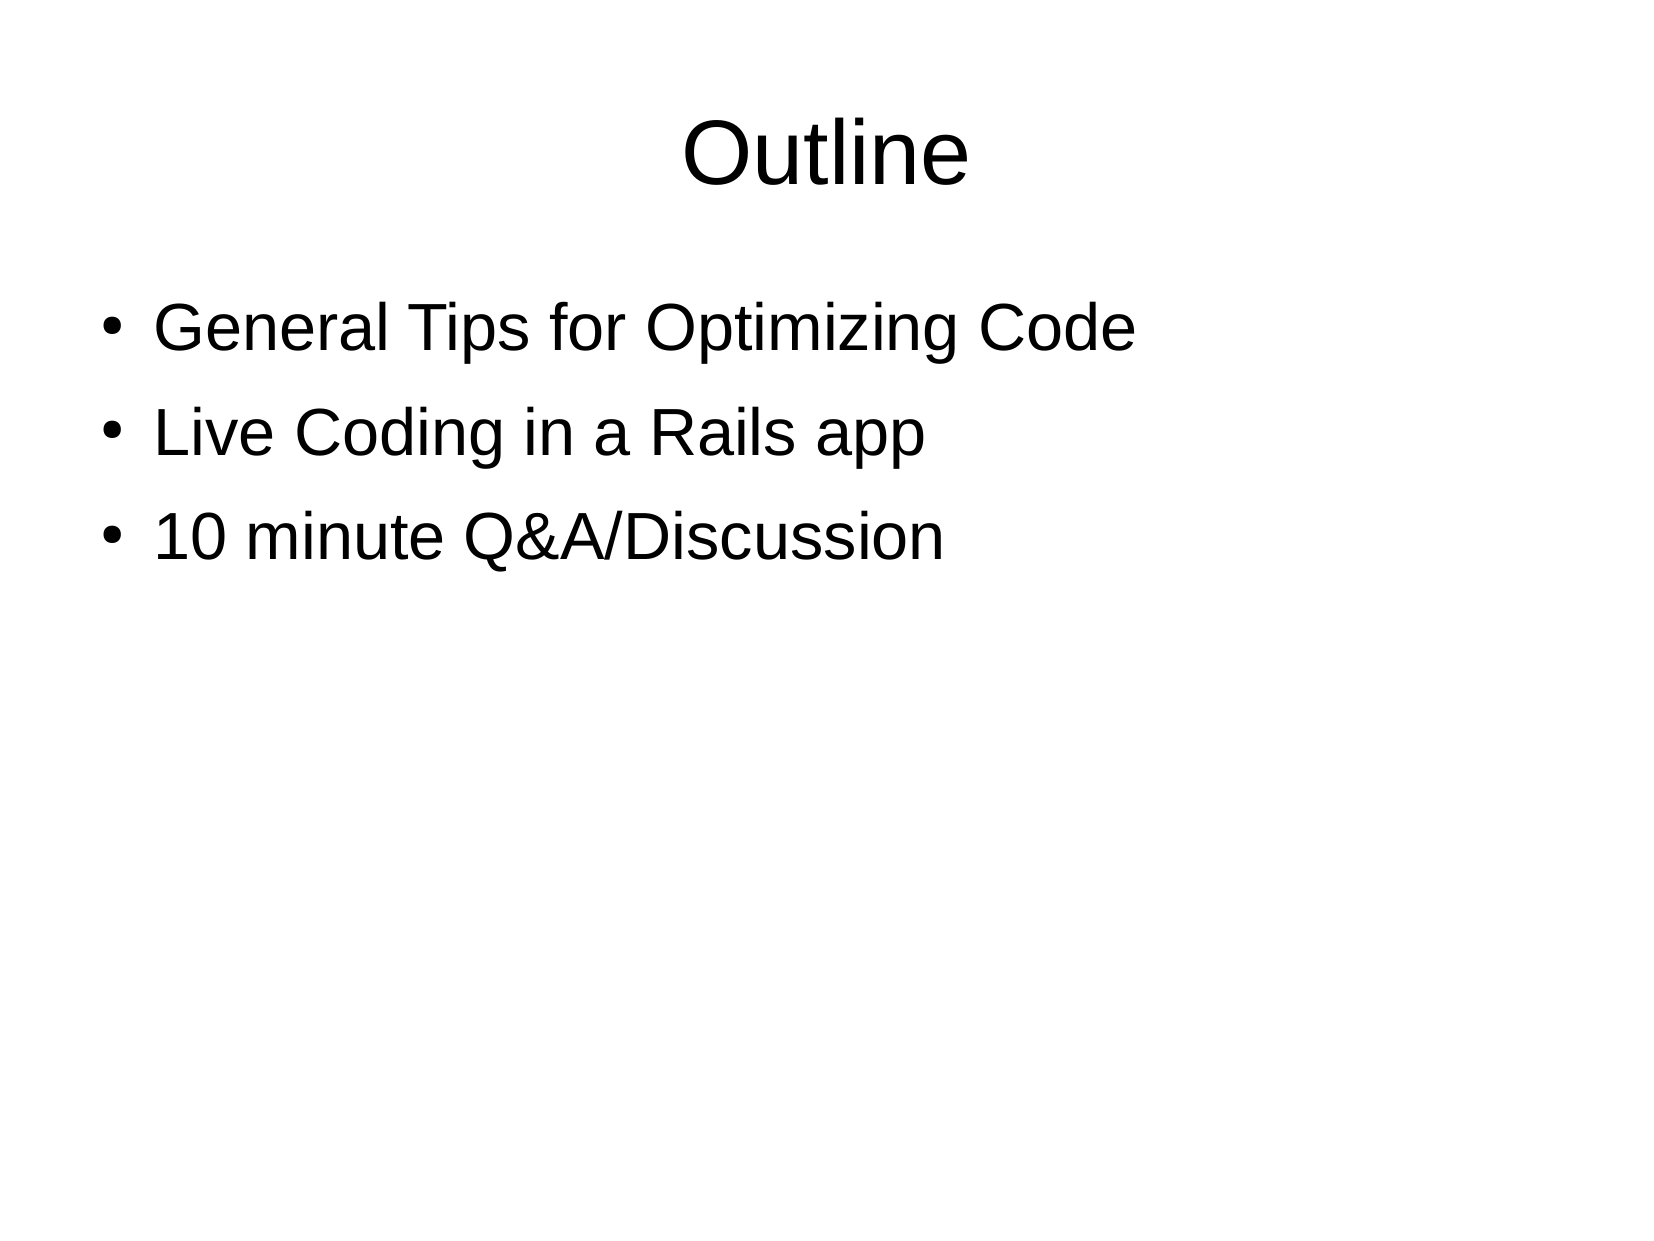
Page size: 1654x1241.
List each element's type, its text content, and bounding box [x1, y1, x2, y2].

list General Tips for Optimizing Code Live Coding in a Rails app 10 minute Q&A/Discussion [82, 290, 1571, 1109]
title Outline [82, 49, 1571, 257]
